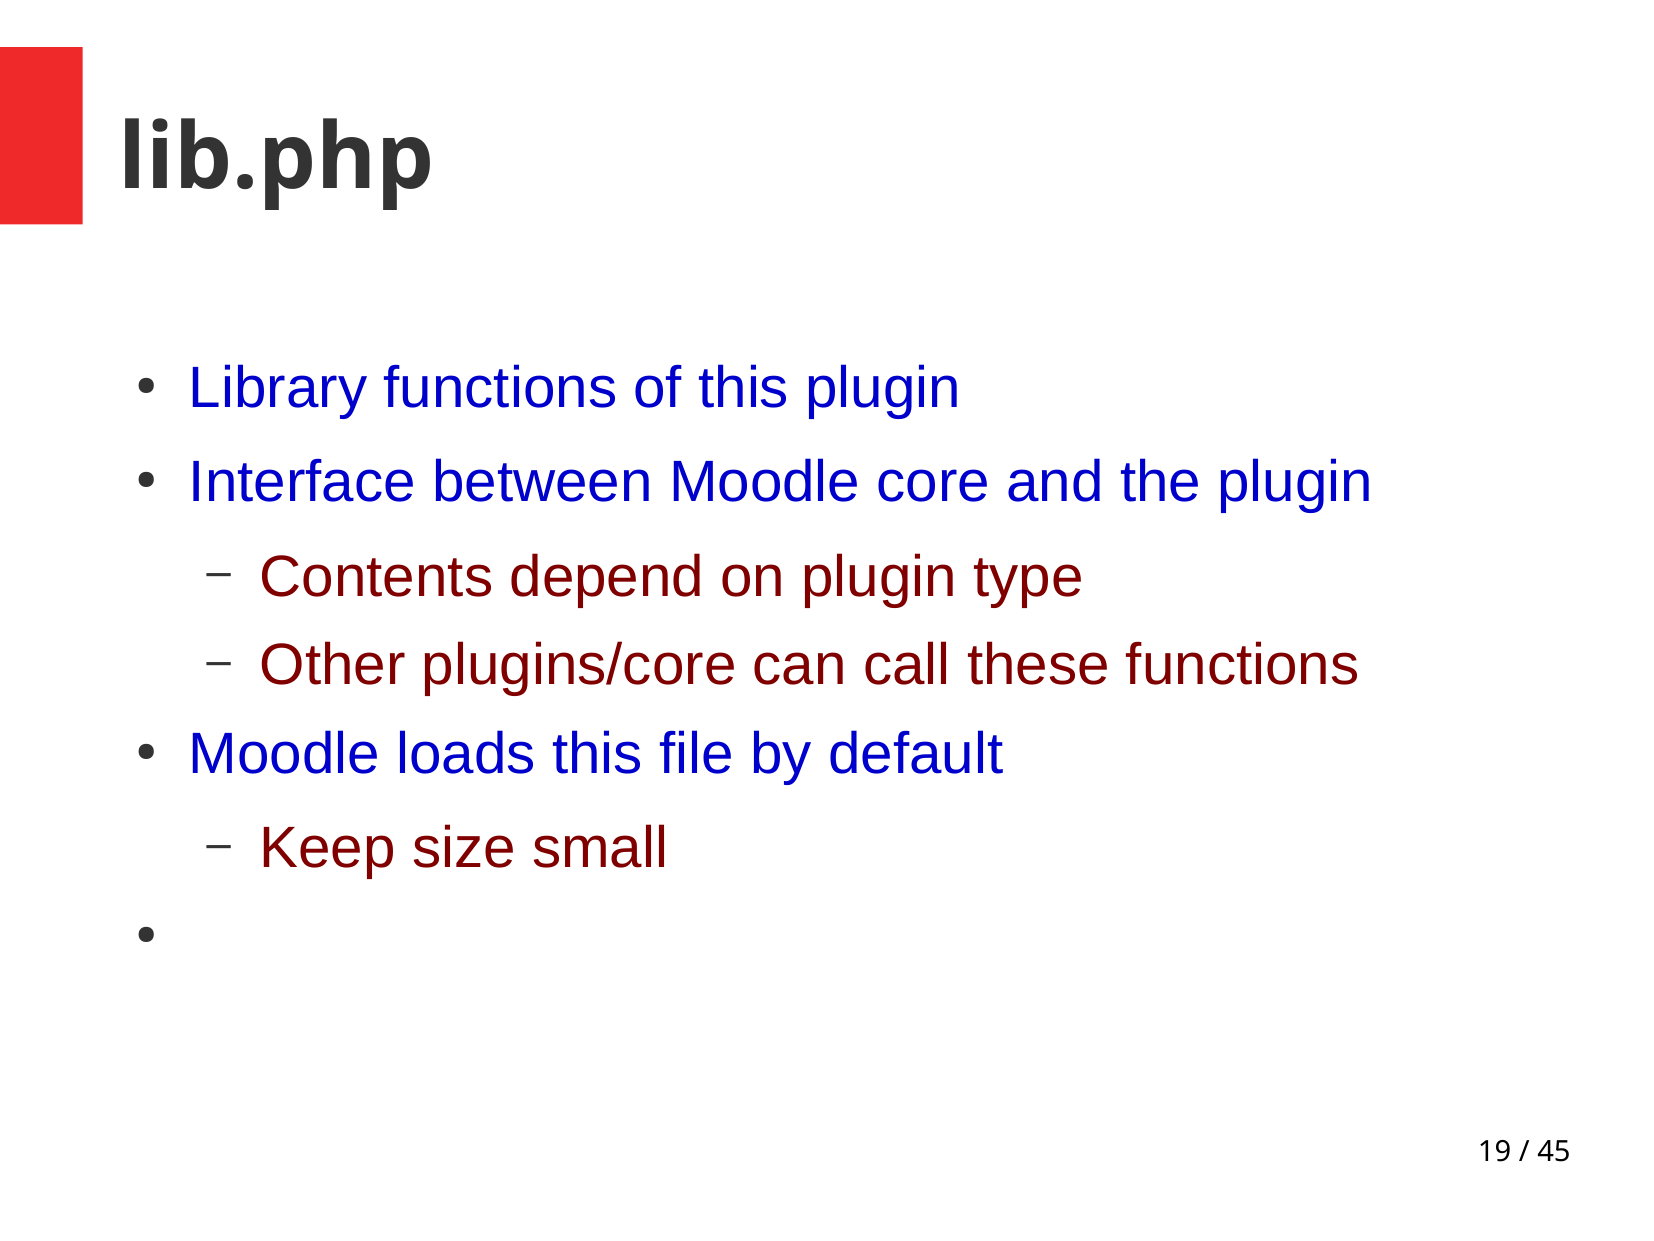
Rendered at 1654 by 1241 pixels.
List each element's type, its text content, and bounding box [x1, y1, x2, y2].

list Library functions of this plugin Interface between Moodle core and the plugin Contents depend on plugin type Other plugins/core can call these functions Moodle loads this file by default Keep size small [118, 354, 1536, 1074]
title lib.php [118, 49, 1571, 257]
